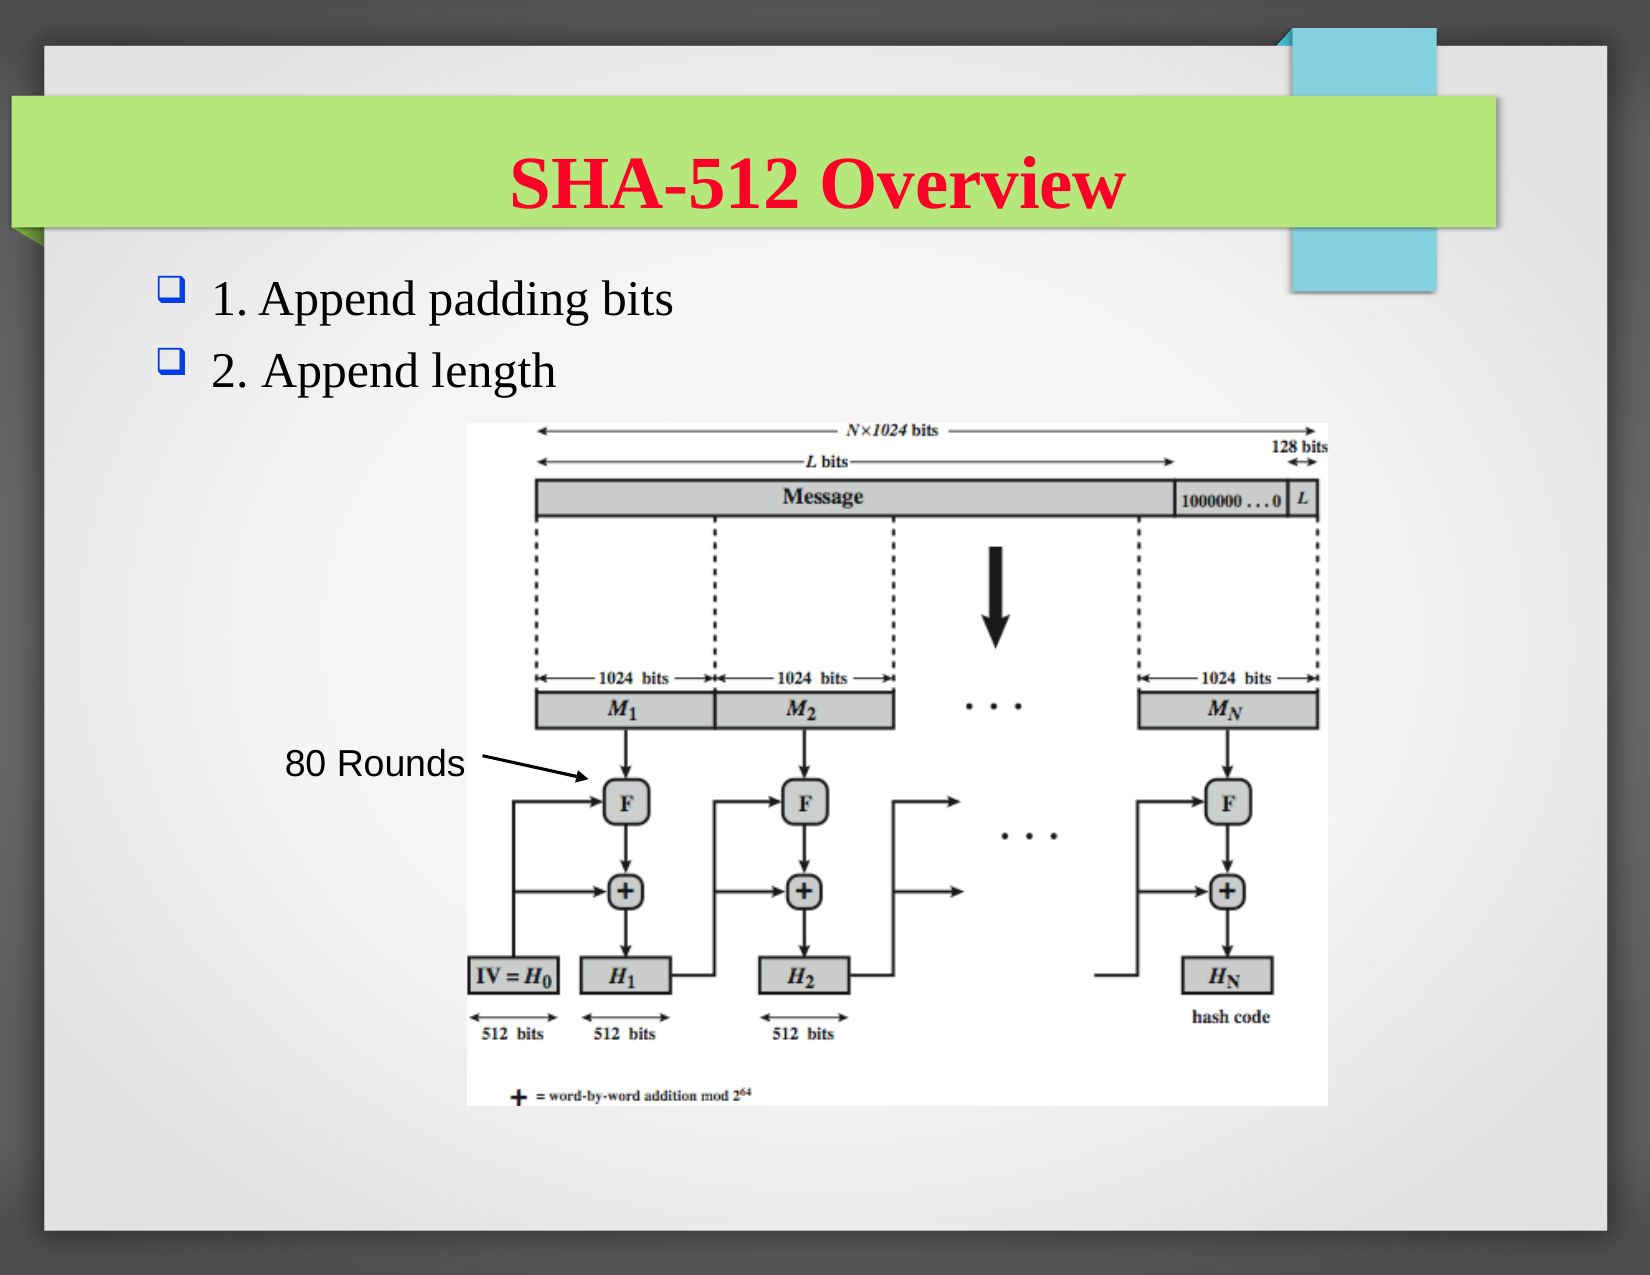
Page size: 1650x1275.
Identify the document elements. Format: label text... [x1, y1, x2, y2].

text_box [466, 423, 1329, 1106]
title SHA-512 Overview [507, 131, 1131, 347]
picture [0, 0, 1650, 1275]
text_box 1. Append padding bits 2. Append length [152, 251, 680, 398]
text_box 80 Rounds [282, 736, 469, 784]
